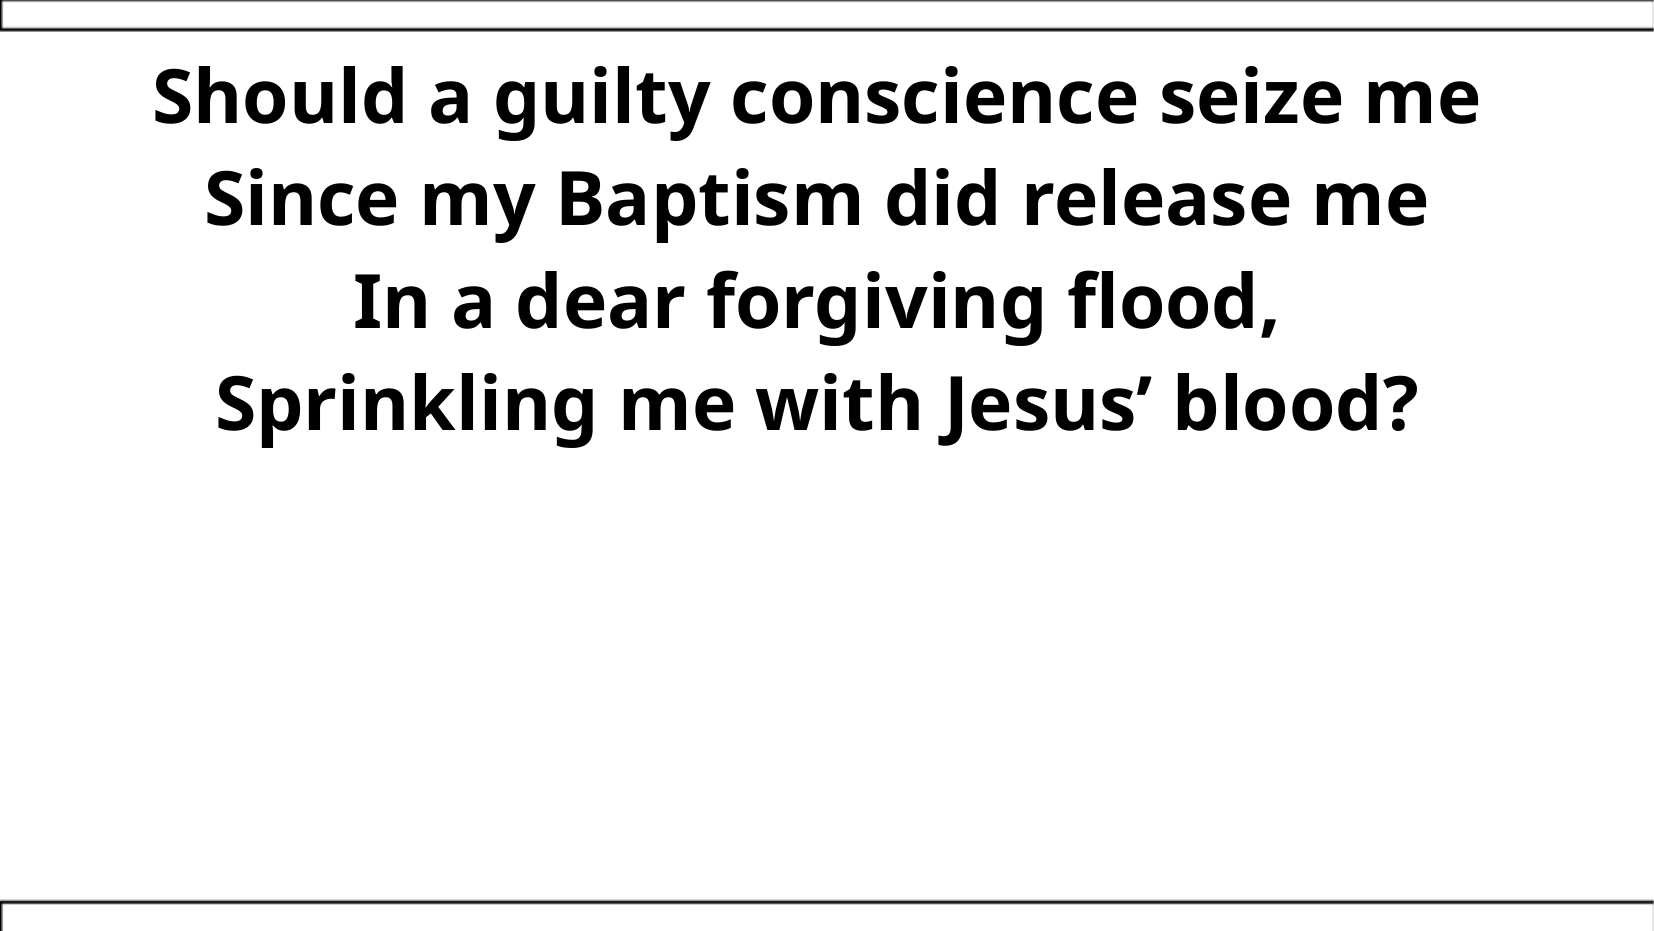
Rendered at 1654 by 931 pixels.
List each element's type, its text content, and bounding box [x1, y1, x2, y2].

text_box Should a guilty conscience seize me Since my Baptism did release me In a dear forgiving flood, Sprinkling me with Jesus’ blood? [90, 35, 1546, 451]
picture [0, 0, 1654, 931]
